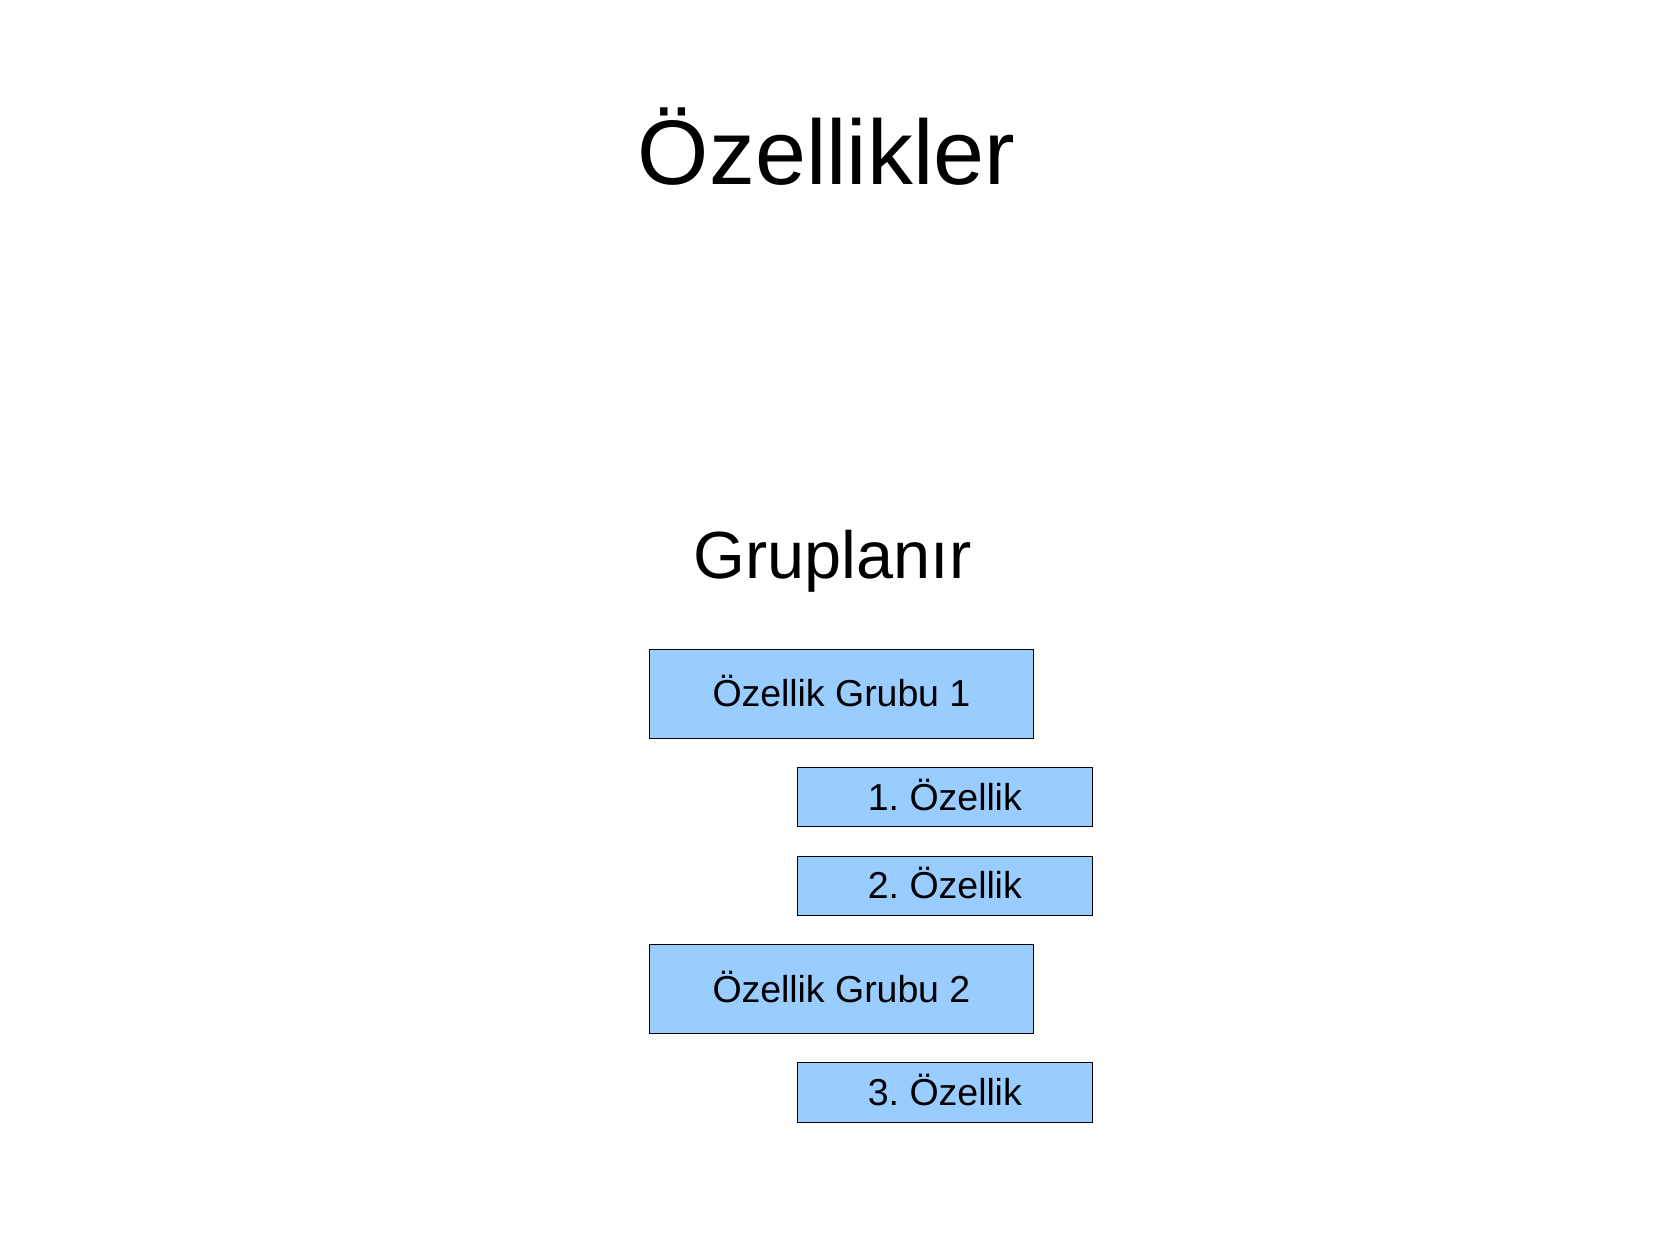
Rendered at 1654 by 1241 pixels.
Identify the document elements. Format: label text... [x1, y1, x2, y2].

title Özellikler [82, 49, 1571, 257]
text_box Özellik Grubu 2 [649, 944, 1034, 1034]
text_box 3. Özellik [797, 1062, 1093, 1123]
subtitle Gruplanır [88, 196, 1577, 916]
text_box Özellik Grubu 1 [649, 649, 1034, 739]
text_box 1. Özellik [797, 767, 1093, 827]
text_box 2. Özellik [797, 856, 1093, 916]
